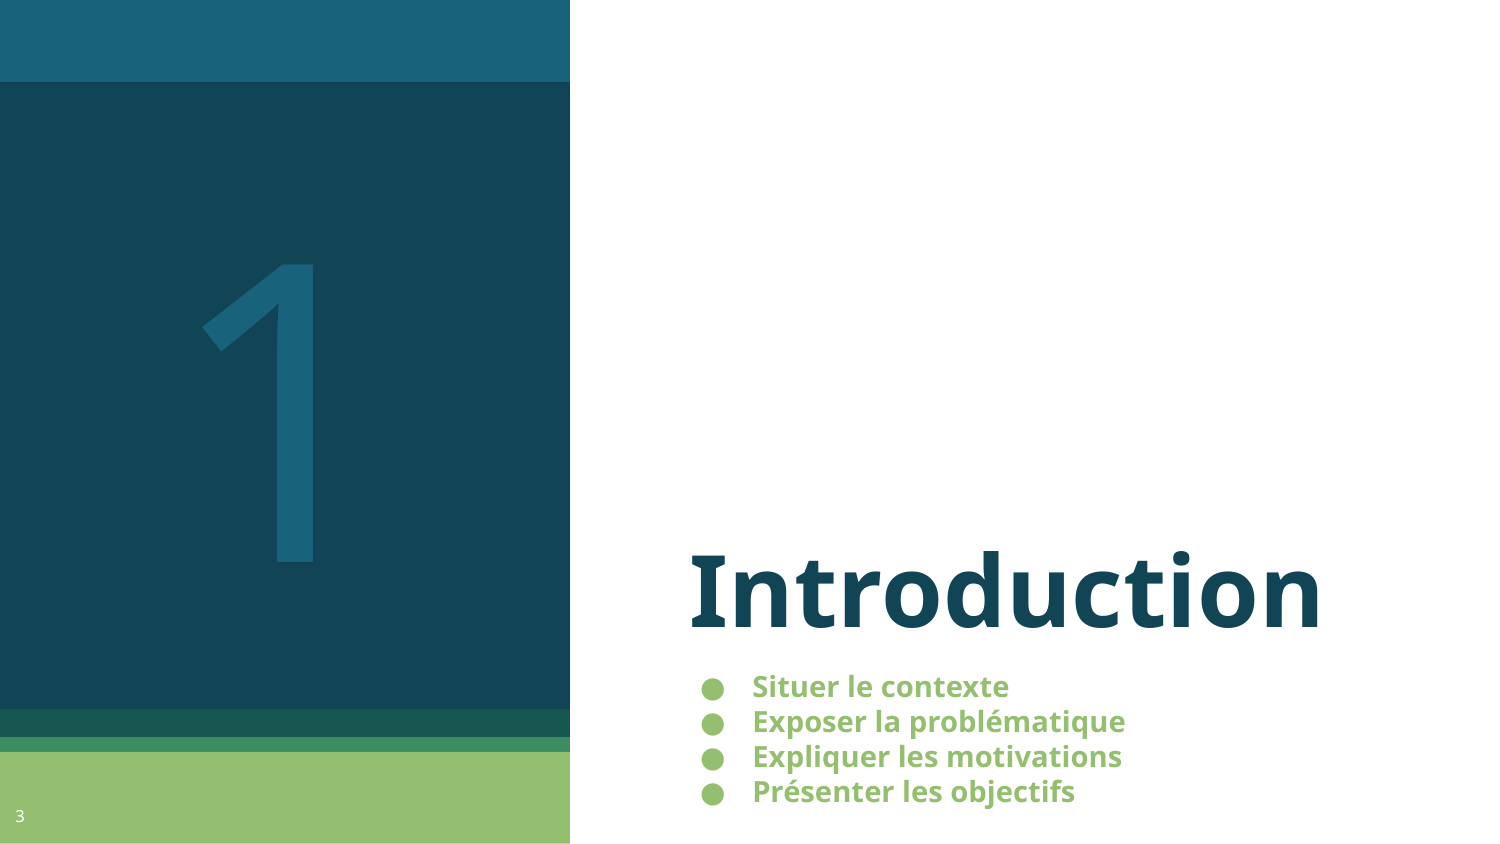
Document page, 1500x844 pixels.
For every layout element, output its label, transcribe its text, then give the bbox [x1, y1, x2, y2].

text_box 1 [0, 82, 570, 709]
subtitle Situer le contexte Exposer la problématique Expliquer les motivations Présenter les objectifs [662, 653, 1440, 827]
slide_number <numéro> [0, 790, 49, 844]
title Introduction [674, 472, 1414, 653]
